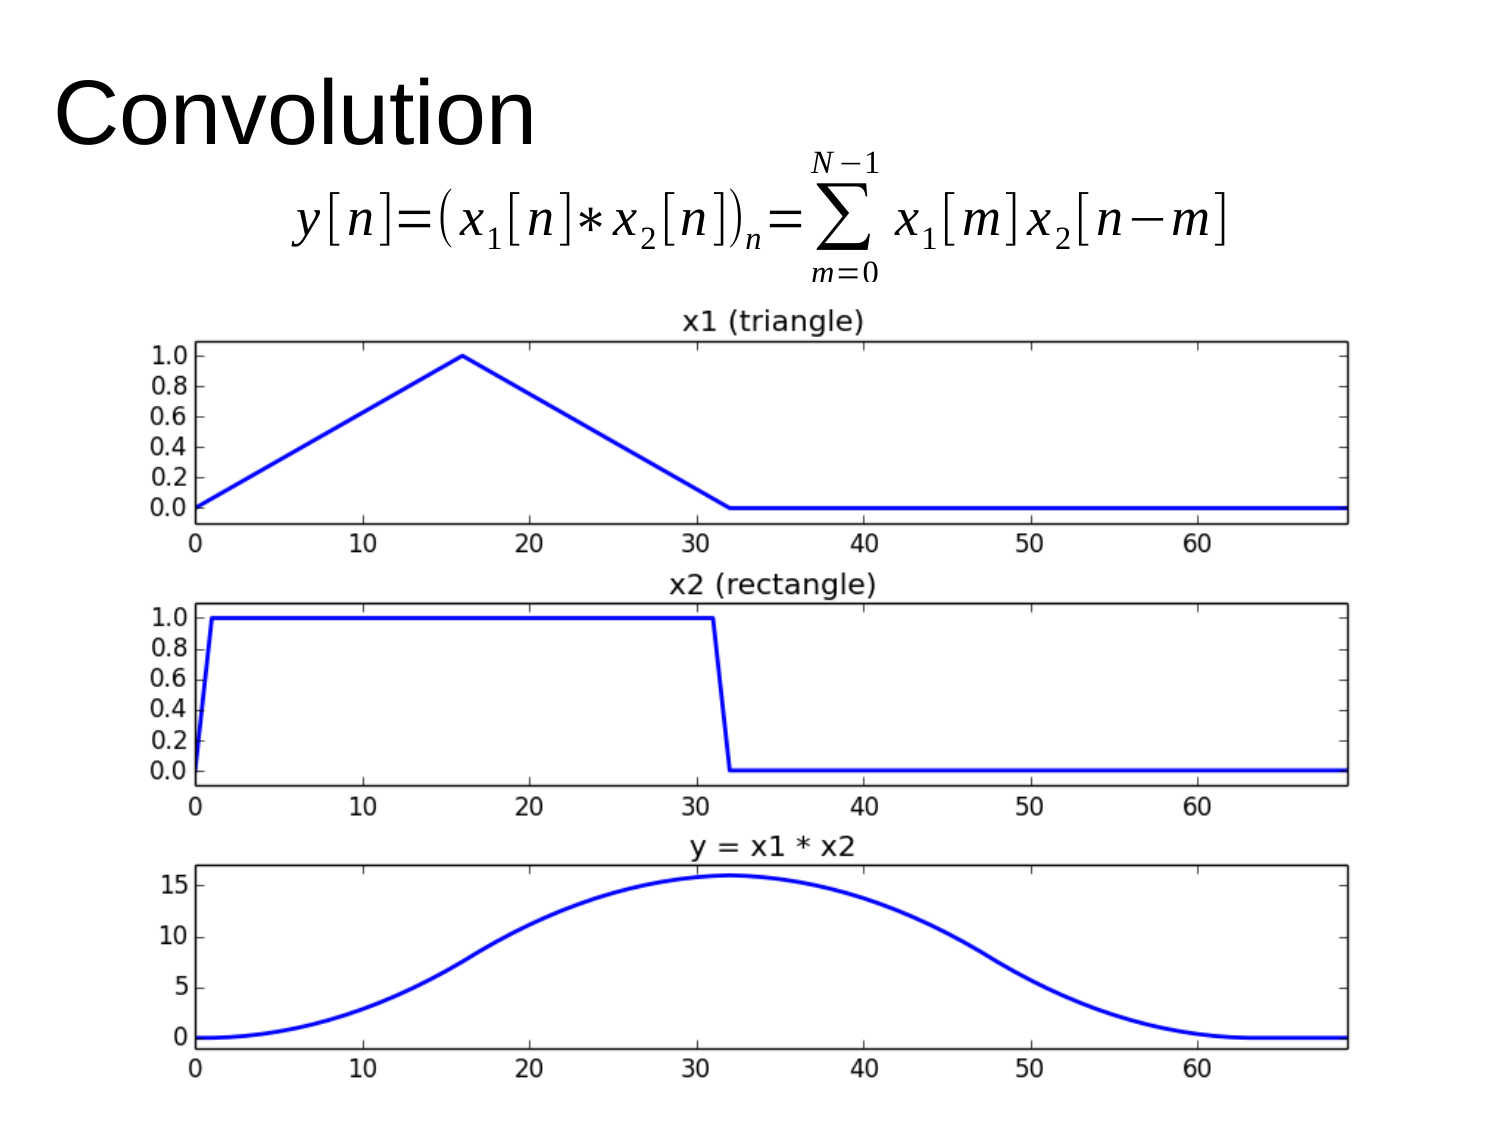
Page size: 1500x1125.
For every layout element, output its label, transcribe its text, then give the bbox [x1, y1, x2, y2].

title Convolution [53, 18, 1403, 207]
picture [73, 282, 1399, 1119]
chart [283, 144, 1235, 282]
